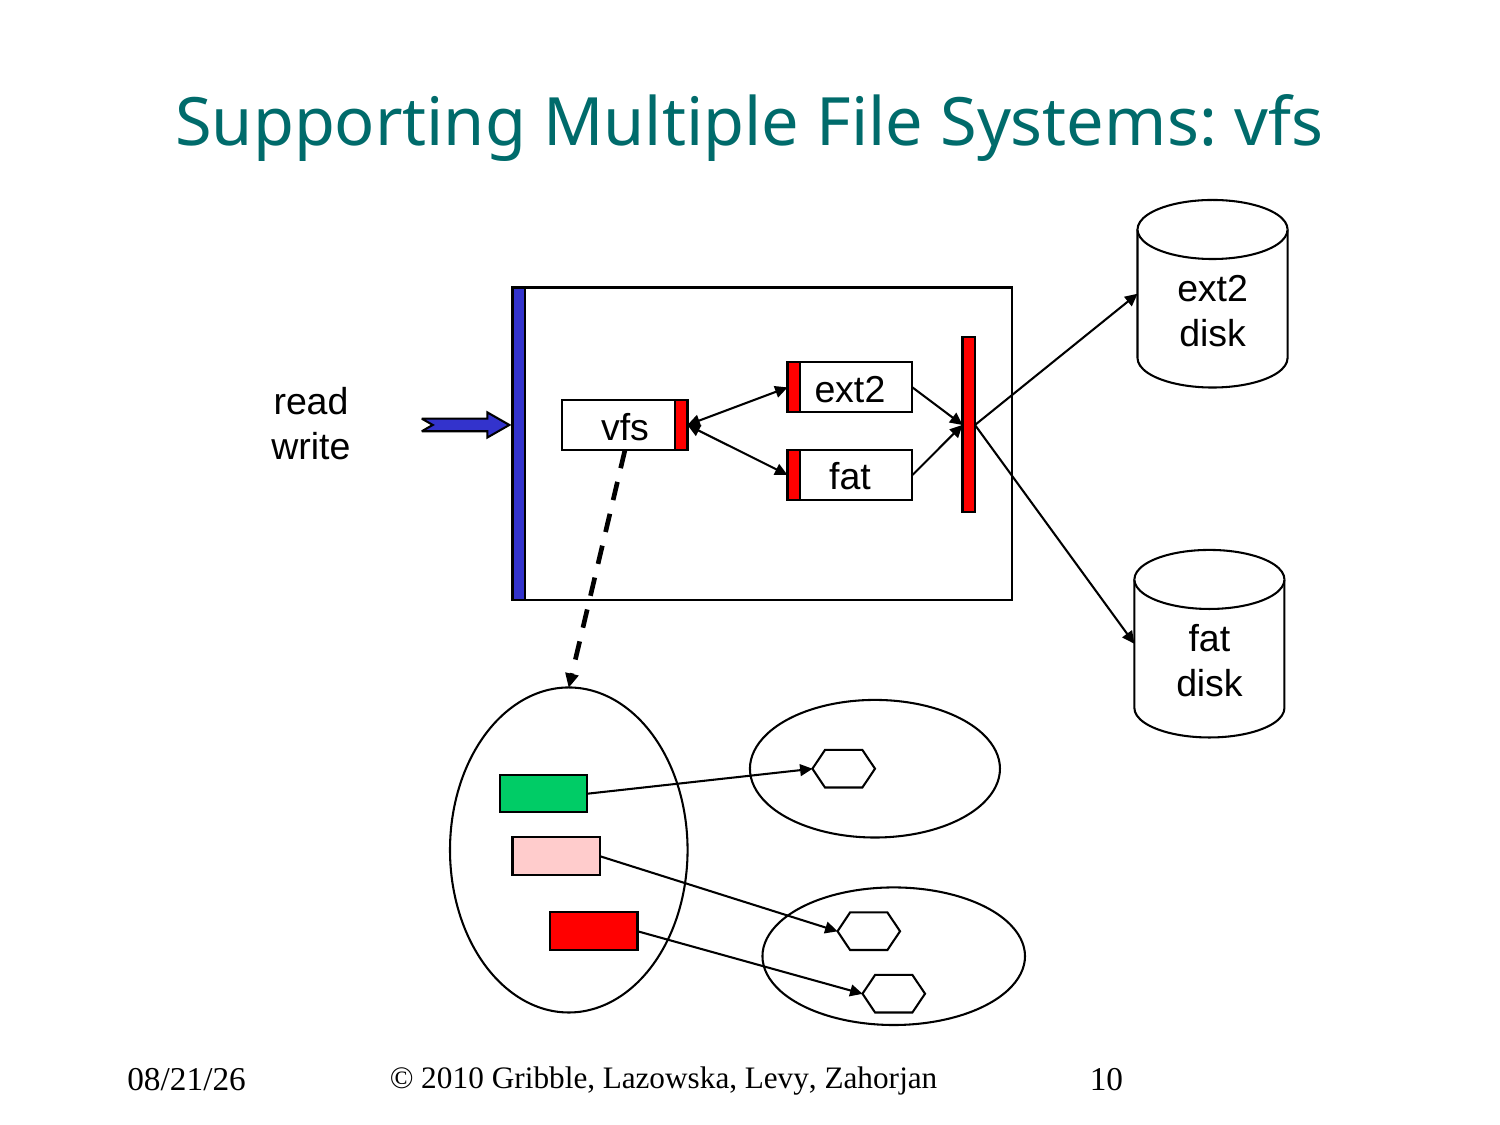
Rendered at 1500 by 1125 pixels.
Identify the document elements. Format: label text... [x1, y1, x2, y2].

text_box [675, 399, 688, 450]
text_box fat [801, 449, 913, 500]
text_box [512, 837, 601, 875]
text_box [421, 412, 510, 438]
text_box [549, 912, 638, 950]
text_box ext2 [801, 362, 913, 413]
text_box [762, 887, 1026, 1026]
text_box [499, 774, 588, 813]
text_box read write [256, 369, 366, 476]
text_box vfs [562, 399, 675, 450]
text_box [787, 362, 801, 413]
text_box [749, 699, 1000, 838]
title Supporting Multiple File Systems: vfs [112, 62, 1388, 175]
text_box [512, 287, 525, 601]
text_box ext2 disk [1137, 199, 1288, 388]
text_box fat disk [1134, 549, 1285, 738]
text_box [962, 337, 976, 513]
text_box [787, 449, 801, 500]
